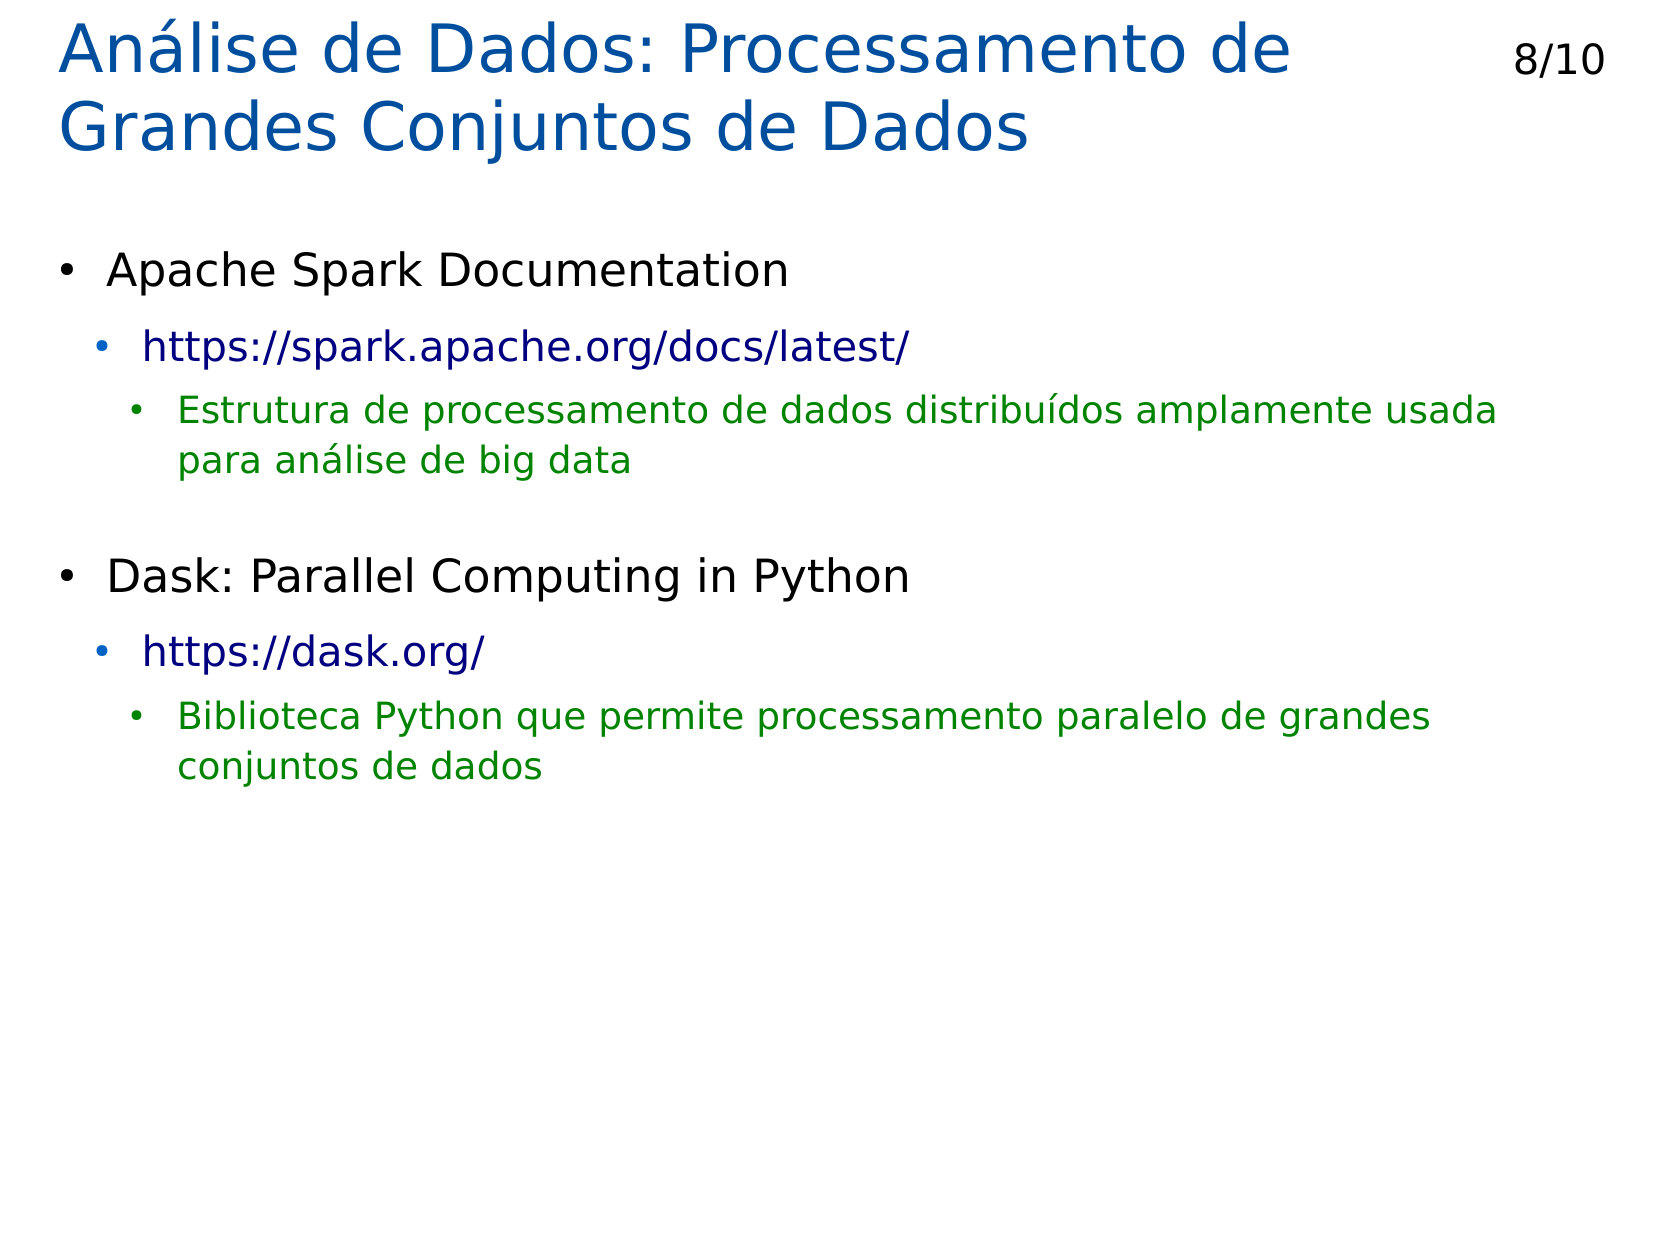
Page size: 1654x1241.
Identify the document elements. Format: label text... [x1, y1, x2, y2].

list Apache Spark Documentation https://spark.apache.org/docs/latest/ Estrutura de processamento de dados distribuídos amplamente usada para análise de big data Dask: Parallel Computing in Python https://dask.org/ Biblioteca Python que permite processamento paralelo de grandes conjuntos de dados [59, 236, 1595, 1211]
title Análise de Dados: Processamento de Grandes Conjuntos de Dados [59, 10, 1506, 167]
